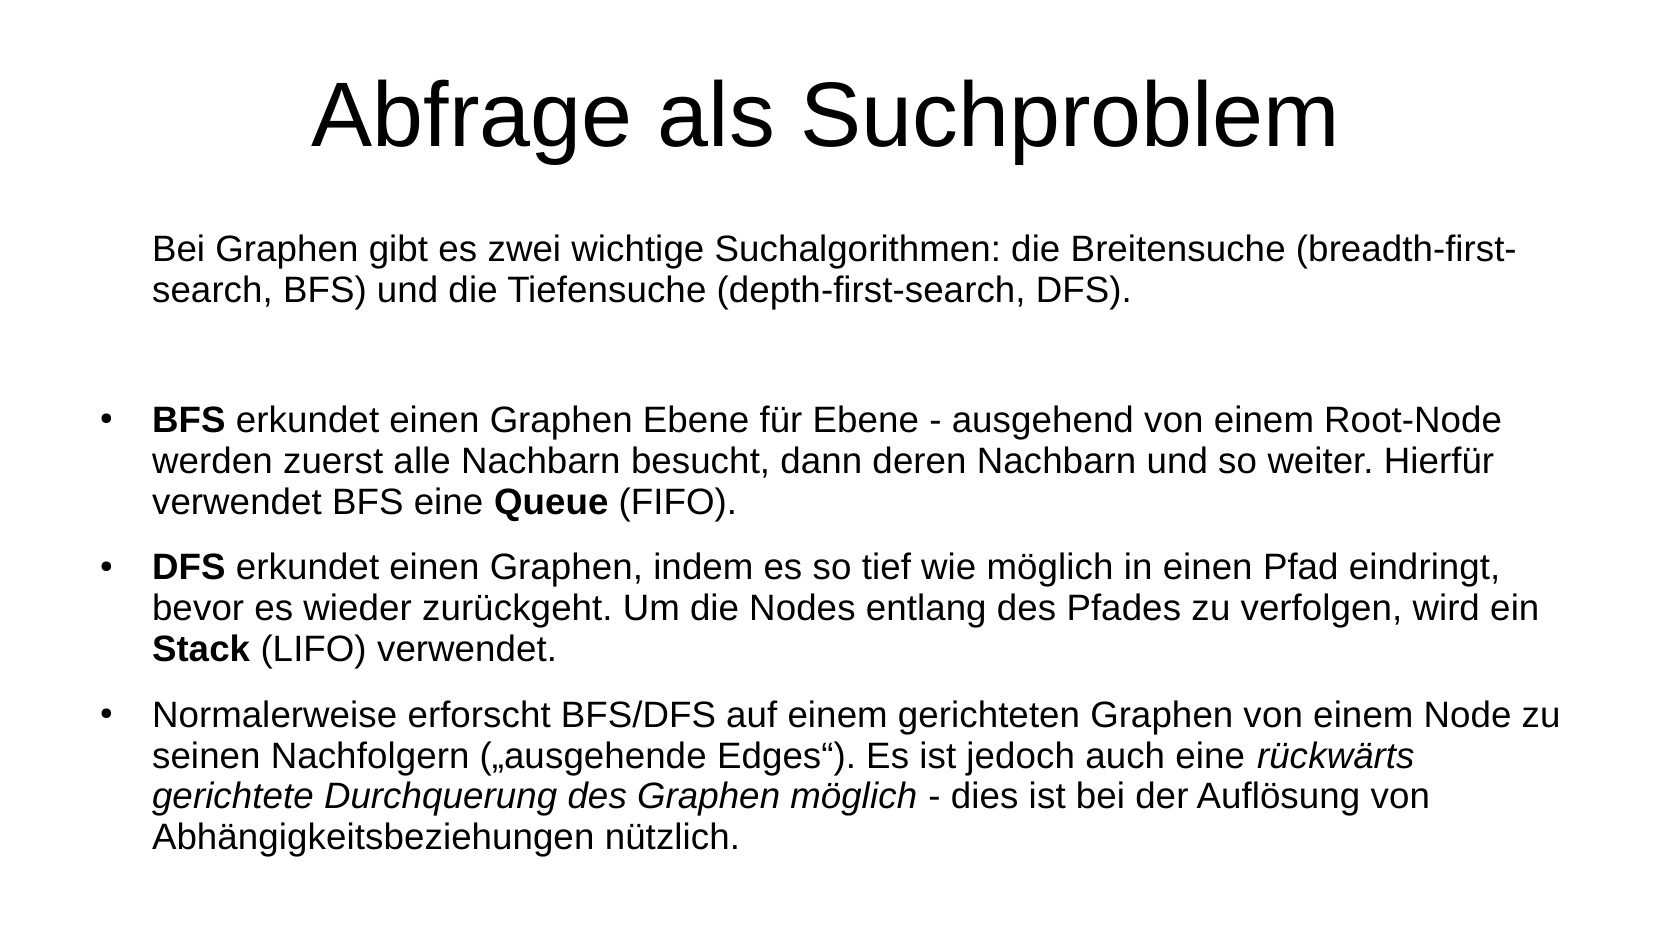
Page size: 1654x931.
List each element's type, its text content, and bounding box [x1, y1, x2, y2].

list Bei Graphen gibt es zwei wichtige Suchalgorithmen: die Breitensuche (breadth-first-search, BFS) und die Tiefensuche (depth-first-search, DFS). BFS erkundet einen Graphen Ebene für Ebene - ausgehend von einem Root-Node werden zuerst alle Nachbarn besucht, dann deren Nachbarn und so weiter. Hierfür verwendet BFS eine Queue (FIFO). DFS erkundet einen Graphen, indem es so tief wie möglich in einen Pfad eindringt, bevor es wieder zurückgeht. Um die Nodes entlang des Pfades zu verfolgen, wird ein Stack (LIFO) verwendet. Normalerweise erforscht BFS/DFS auf einem gerichteten Graphen von einem Node zu seinen Nachfolgern („ausgehende Edges“). Es ist jedoch auch eine rückwärts gerichtete Durchquerung des Graphen möglich - dies ist bei der Auflösung von Abhängigkeitsbeziehungen nützlich. [82, 227, 1571, 858]
title Abfrage als Suchproblem [82, 37, 1571, 193]
